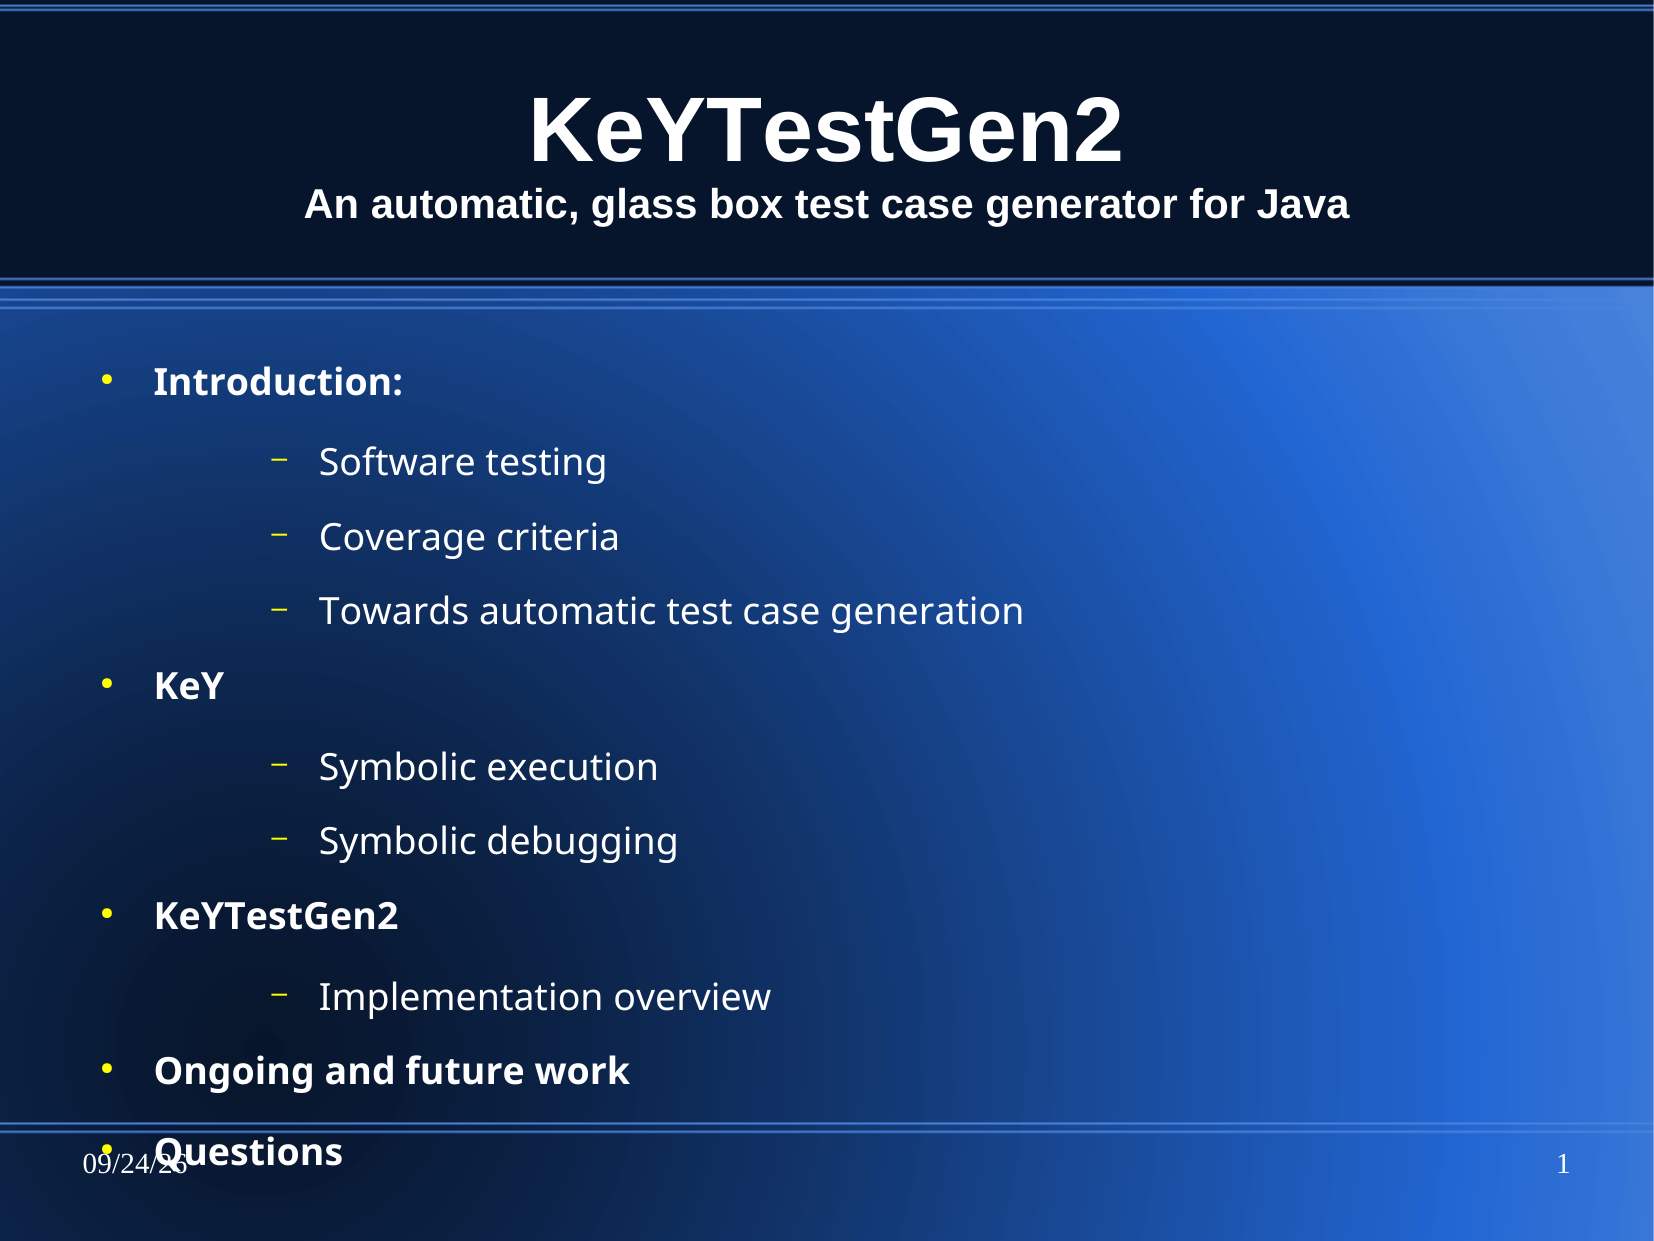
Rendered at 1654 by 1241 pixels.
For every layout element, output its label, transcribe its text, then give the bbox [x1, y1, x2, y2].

list Introduction: Software testing Coverage criteria Towards automatic test case generation KeY Symbolic execution Symbolic debugging KeYTestGen2 Implementation overview Ongoing and future work Questions [82, 355, 1571, 1094]
picture [0, 0, 1654, 1241]
title KeYTestGen2 An automatic, glass box test case generator for Java [82, 49, 1571, 257]
